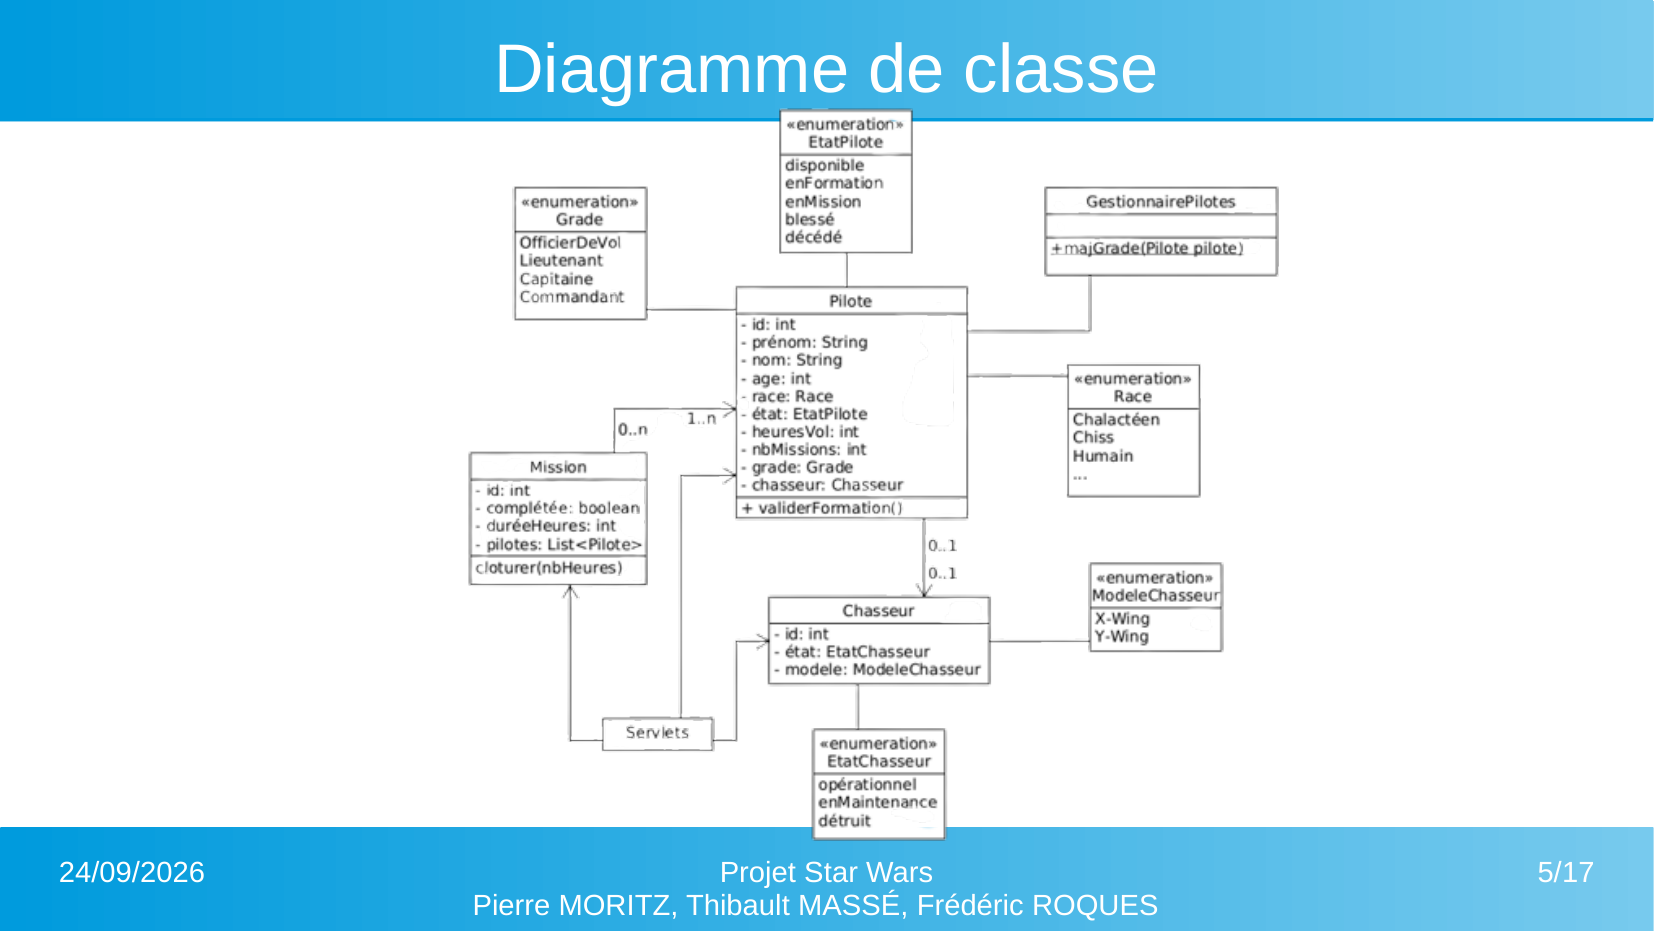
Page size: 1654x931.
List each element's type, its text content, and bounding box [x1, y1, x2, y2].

title Diagramme de classe [59, 29, 1595, 108]
picture [448, 88, 1300, 862]
